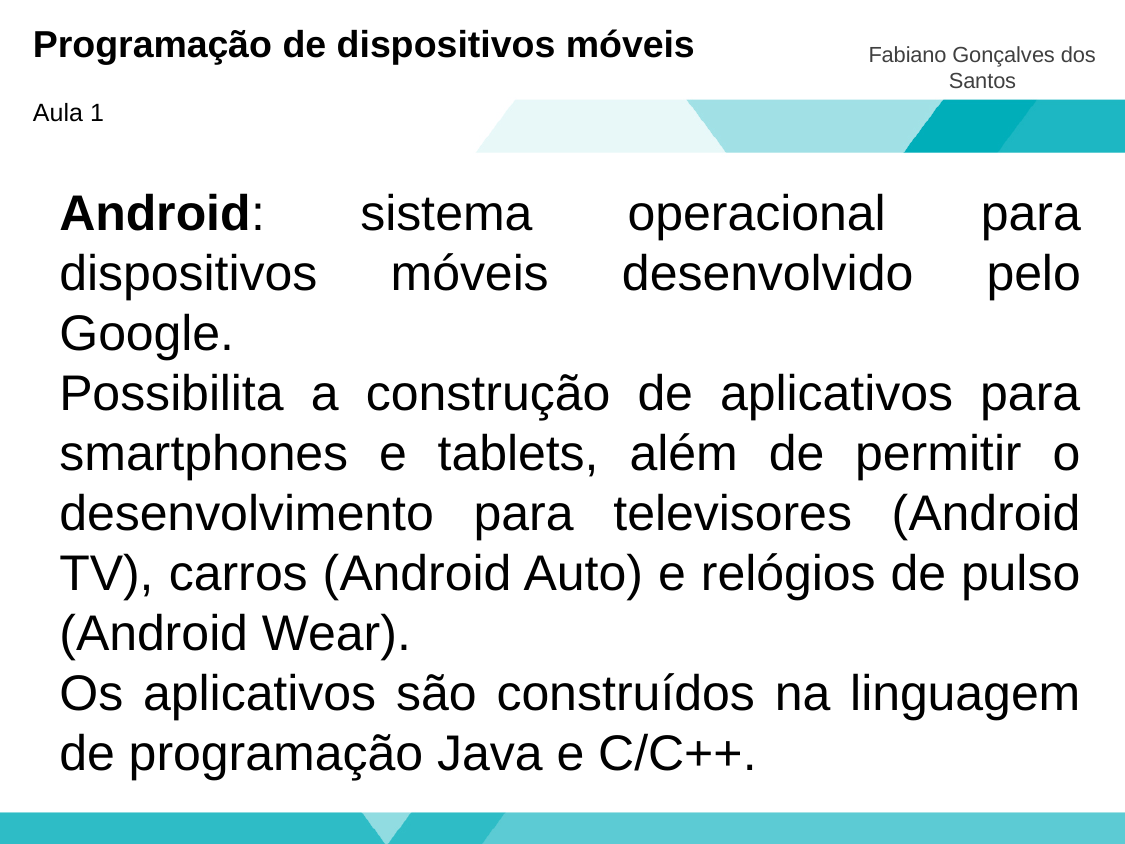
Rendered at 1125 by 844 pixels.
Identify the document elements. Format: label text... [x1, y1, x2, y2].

list Aula 1 [18, 88, 389, 140]
list Fabiano Gonçalves dos Santos [839, 33, 1125, 89]
picture [0, 0, 1125, 844]
title Programação de dispositivos móveis [18, 18, 767, 88]
text_box Android: sistema operacional para dispositivos móveis desenvolvido pelo Google. Possibilita a construção de aplicativos para smartphones e tablets, além de permitir o desenvolvimento para televisores (Android TV), carros (Android Auto) e relógios de pulso (Android Wear). Os aplicativos são construídos na linguagem de programação Java e C/C++. [44, 172, 1096, 788]
